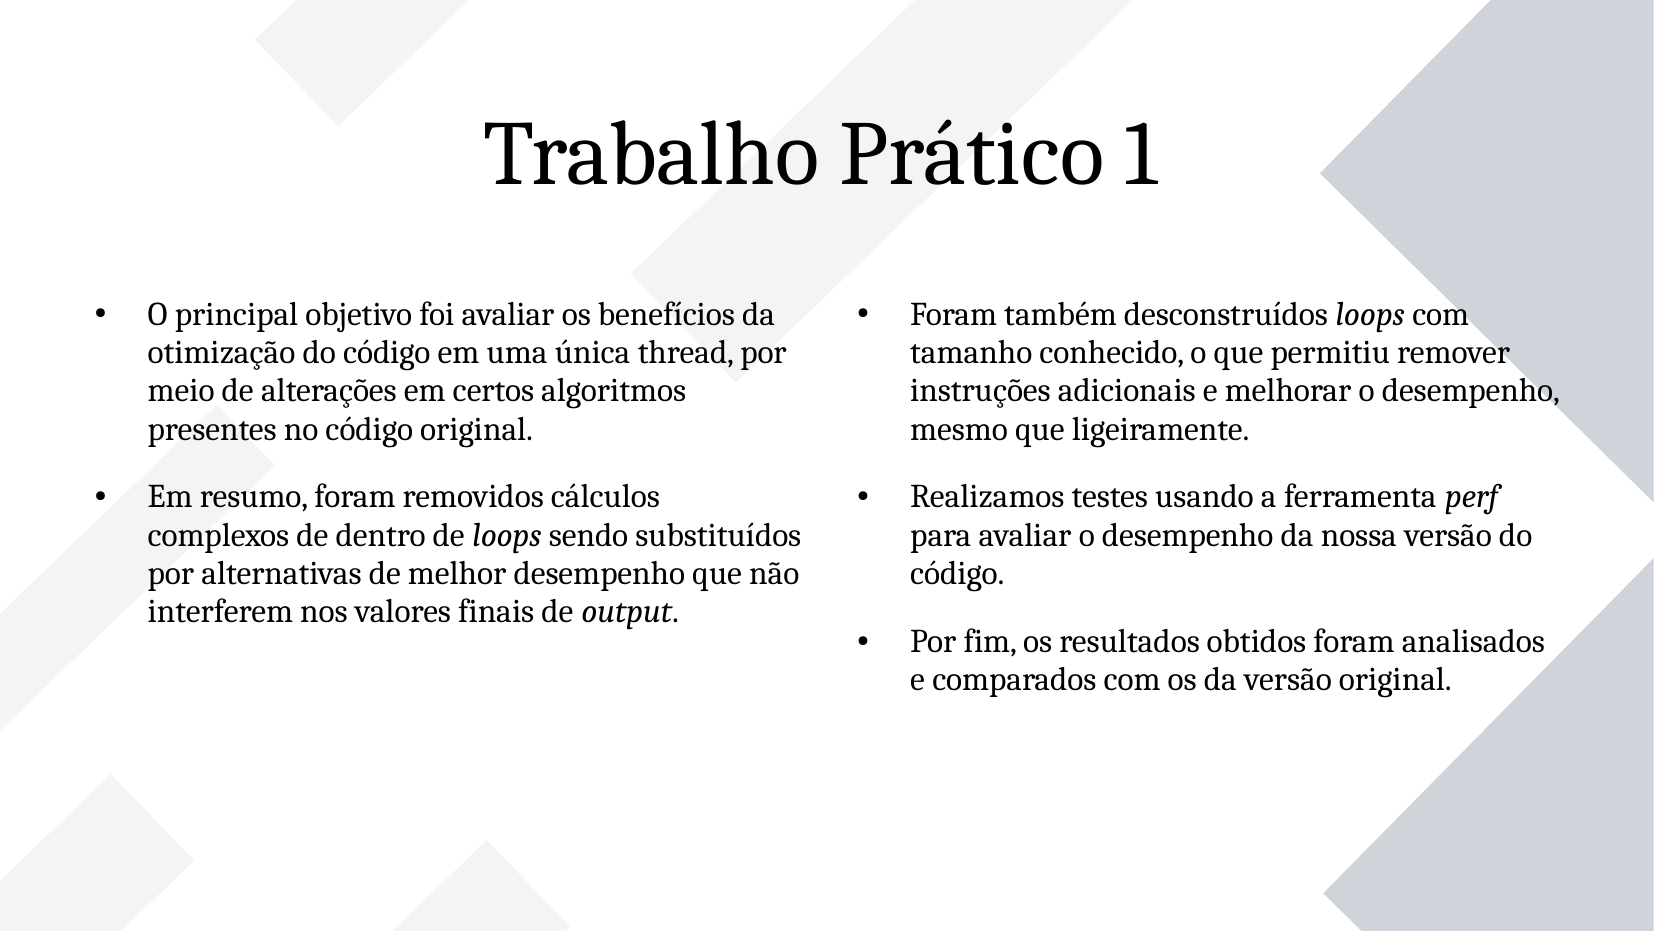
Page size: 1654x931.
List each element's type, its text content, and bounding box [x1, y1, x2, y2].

list Foram também desconstruídos loops com tamanho conhecido, o que permitiu remover instruções adicionais e melhorar o desempenho, mesmo que ligeiramente. Realizamos testes usando a ferramenta perf para avaliar o desempenho da nossa versão do código. Por fim, os resultados obtidos foram analisados e comparados com os da versão original. [839, 295, 1566, 835]
title Trabalho Prático 1 [76, 76, 1565, 233]
list O principal objetivo foi avaliar os benefícios da otimização do código em uma única thread, por meio de alterações em certos algoritmos presentes no código original. Em resumo, foram removidos cálculos complexos de dentro de loops sendo substituídos por alternativas de melhor desempenho que não interferem nos valores finais de output. [76, 295, 803, 835]
